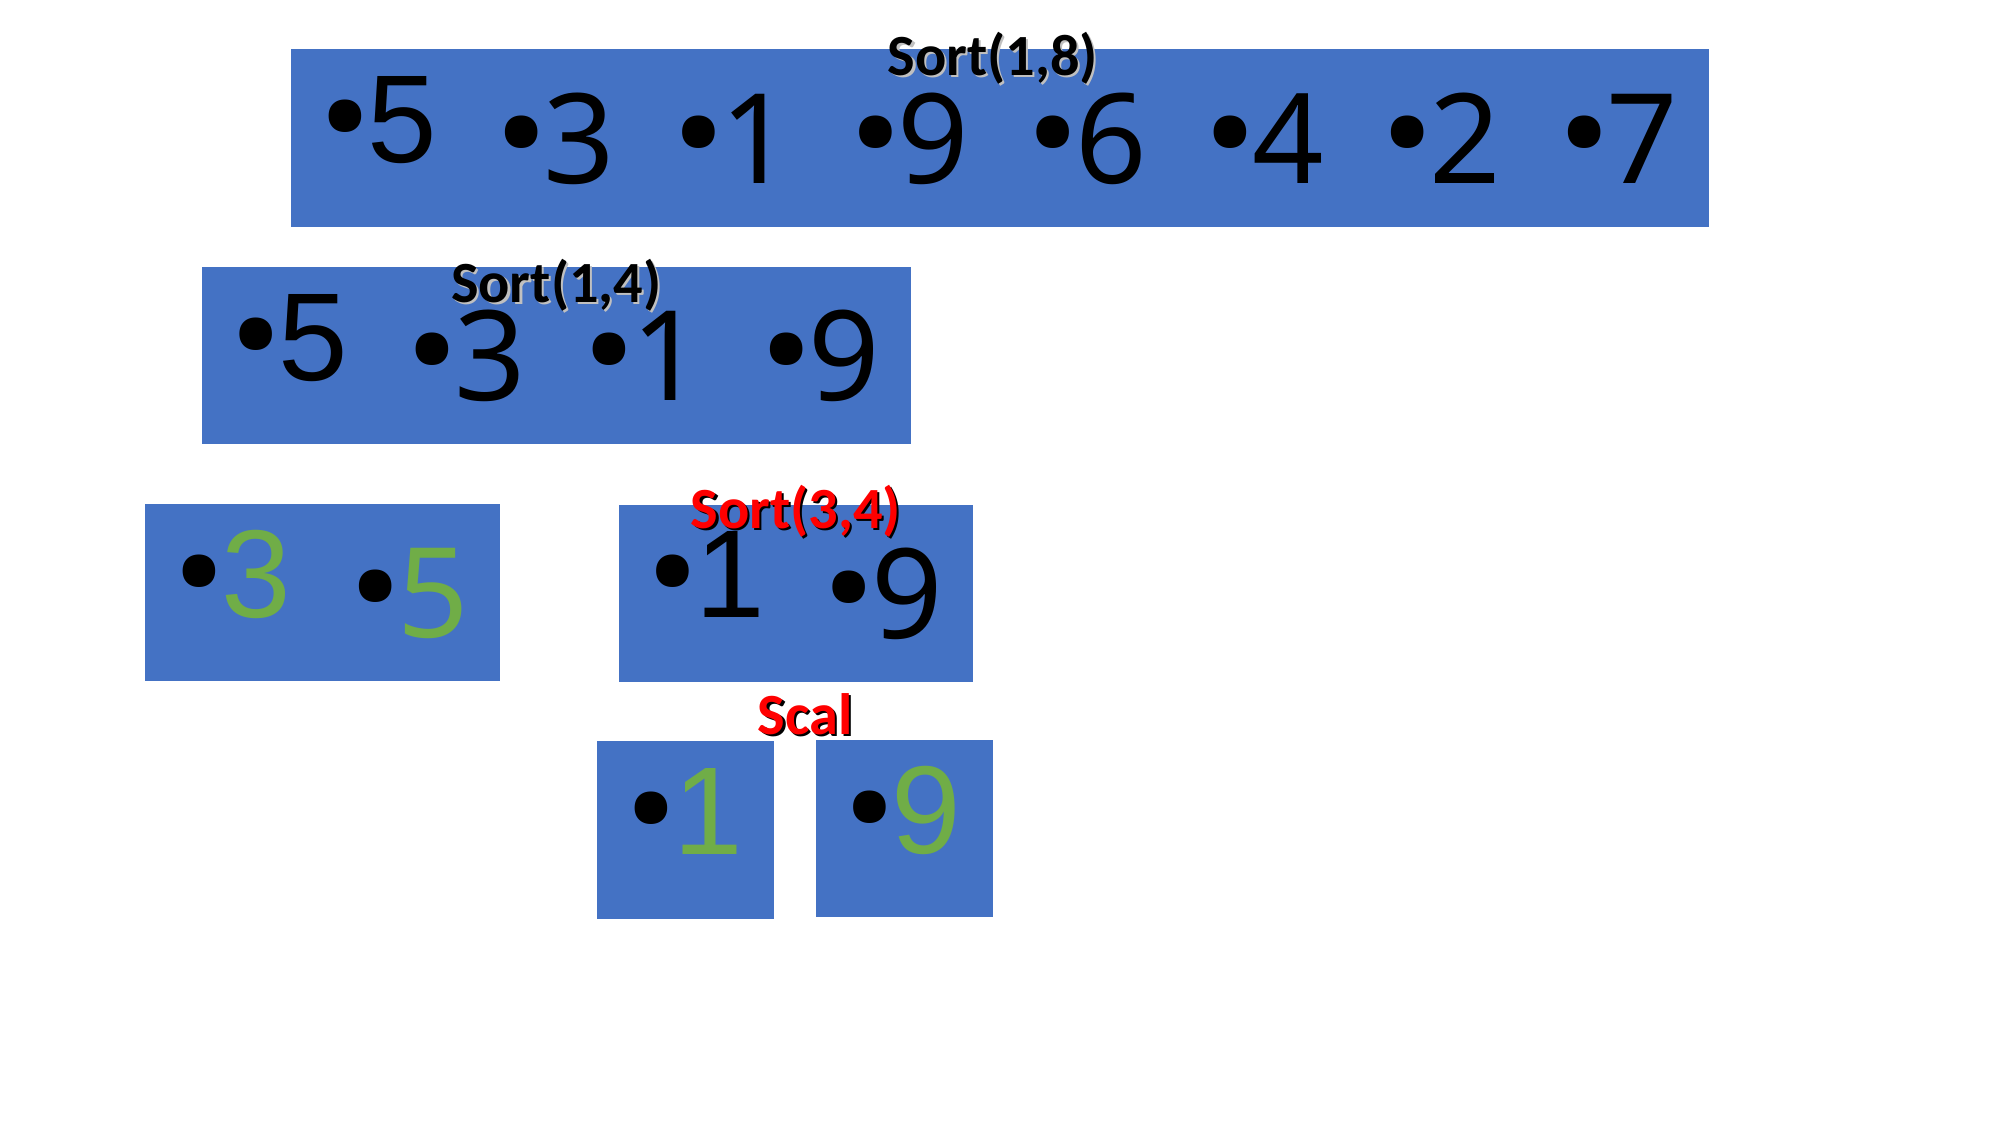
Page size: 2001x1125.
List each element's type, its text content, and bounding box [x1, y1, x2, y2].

table_header 5 [291, 49, 468, 227]
table_header 9 [914, 102, 951, 141]
table_header 1 [597, 741, 774, 919]
table_header 2 [1354, 49, 1531, 227]
table_header 3 [468, 49, 646, 227]
table_header 9 [733, 267, 911, 444]
table_header 1 [646, 49, 823, 227]
table_header 3 [145, 504, 323, 681]
text_box Scal [743, 669, 868, 754]
text_box Sort(1,8) [873, 9, 1113, 94]
table_header 6 [1093, 136, 1130, 175]
table_header 9 [888, 557, 925, 596]
table_header 4 [1177, 49, 1354, 227]
table_header 7 [1531, 49, 1709, 227]
table_header 3 [379, 267, 556, 444]
table_header 9 [823, 49, 1000, 227]
table_header 5 [202, 267, 379, 444]
text_box Sort(1,4) [436, 236, 677, 321]
table_header 1 [619, 505, 796, 682]
table_header 1 [556, 267, 733, 444]
table_header 9 [796, 505, 973, 682]
text_box Sort(3,4) [676, 462, 916, 547]
table_header 9 [816, 740, 993, 917]
table_header 6 [1000, 49, 1177, 227]
table_header 5 [323, 504, 500, 681]
